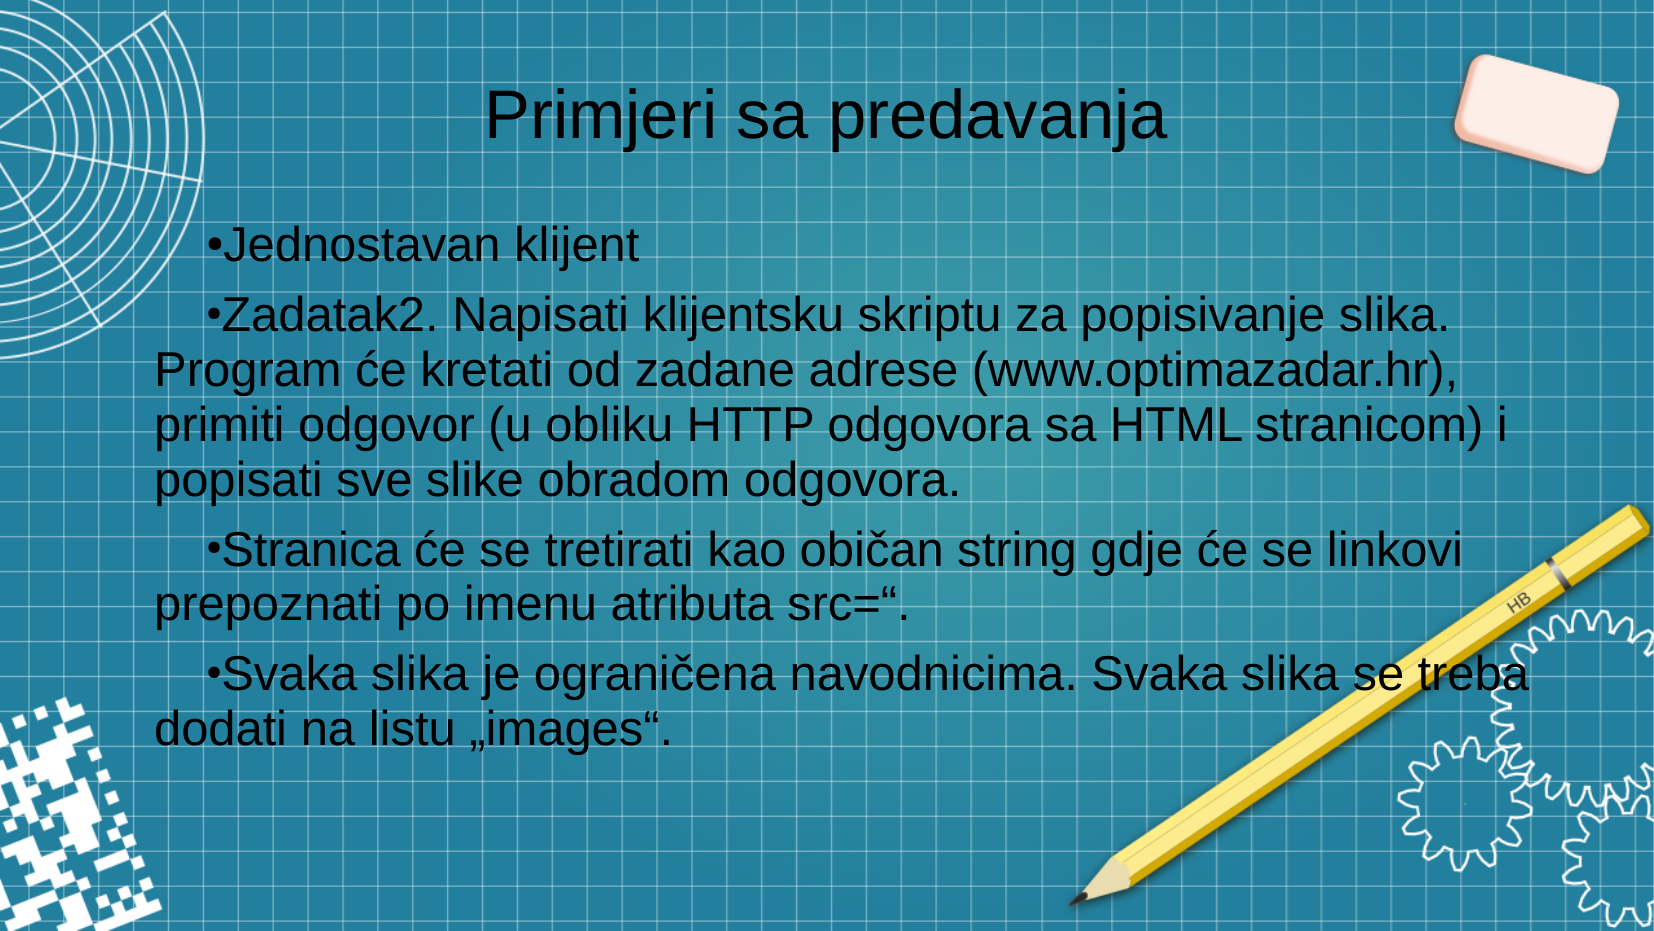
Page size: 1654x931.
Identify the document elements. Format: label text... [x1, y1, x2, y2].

picture [0, 0, 1654, 931]
title Primjeri sa predavanja [82, 37, 1571, 193]
list Jednostavan klijent Zadatak2. Napisati klijentsku skriptu za popisivanje slika. Program će kretati od zadane adrese (www.optimazadar.hr), primiti odgovor (u obliku HTTP odgovora sa HTML stranicom) i popisati sve slike obradom odgovora. Stranica će se tretirati kao običan string gdje će se linkovi prepoznati po imenu atributa src=“. Svaka slika je ograničena navodnicima. Svaka slika se treba dodati na listu „images“. [82, 217, 1571, 758]
